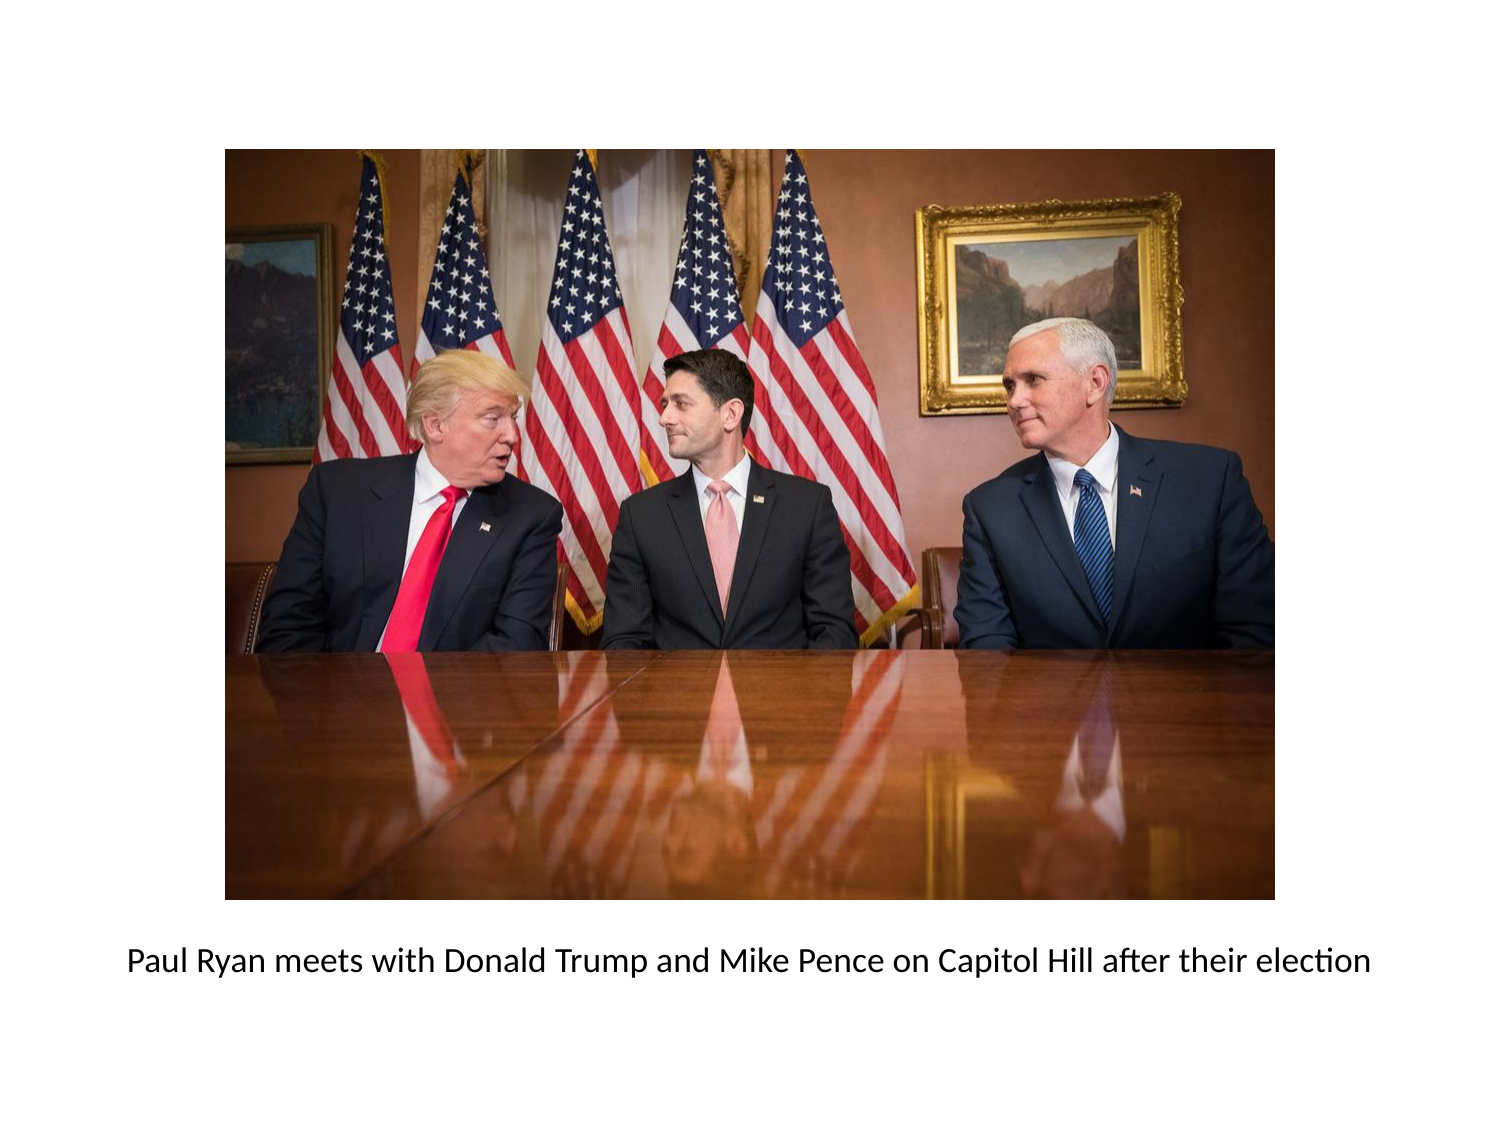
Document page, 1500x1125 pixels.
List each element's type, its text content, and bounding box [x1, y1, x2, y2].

text_box Paul Ryan meets with Donald Trump and Mike Pence on Capitol Hill after their election [112, 929, 1388, 988]
picture [225, 149, 1275, 900]
